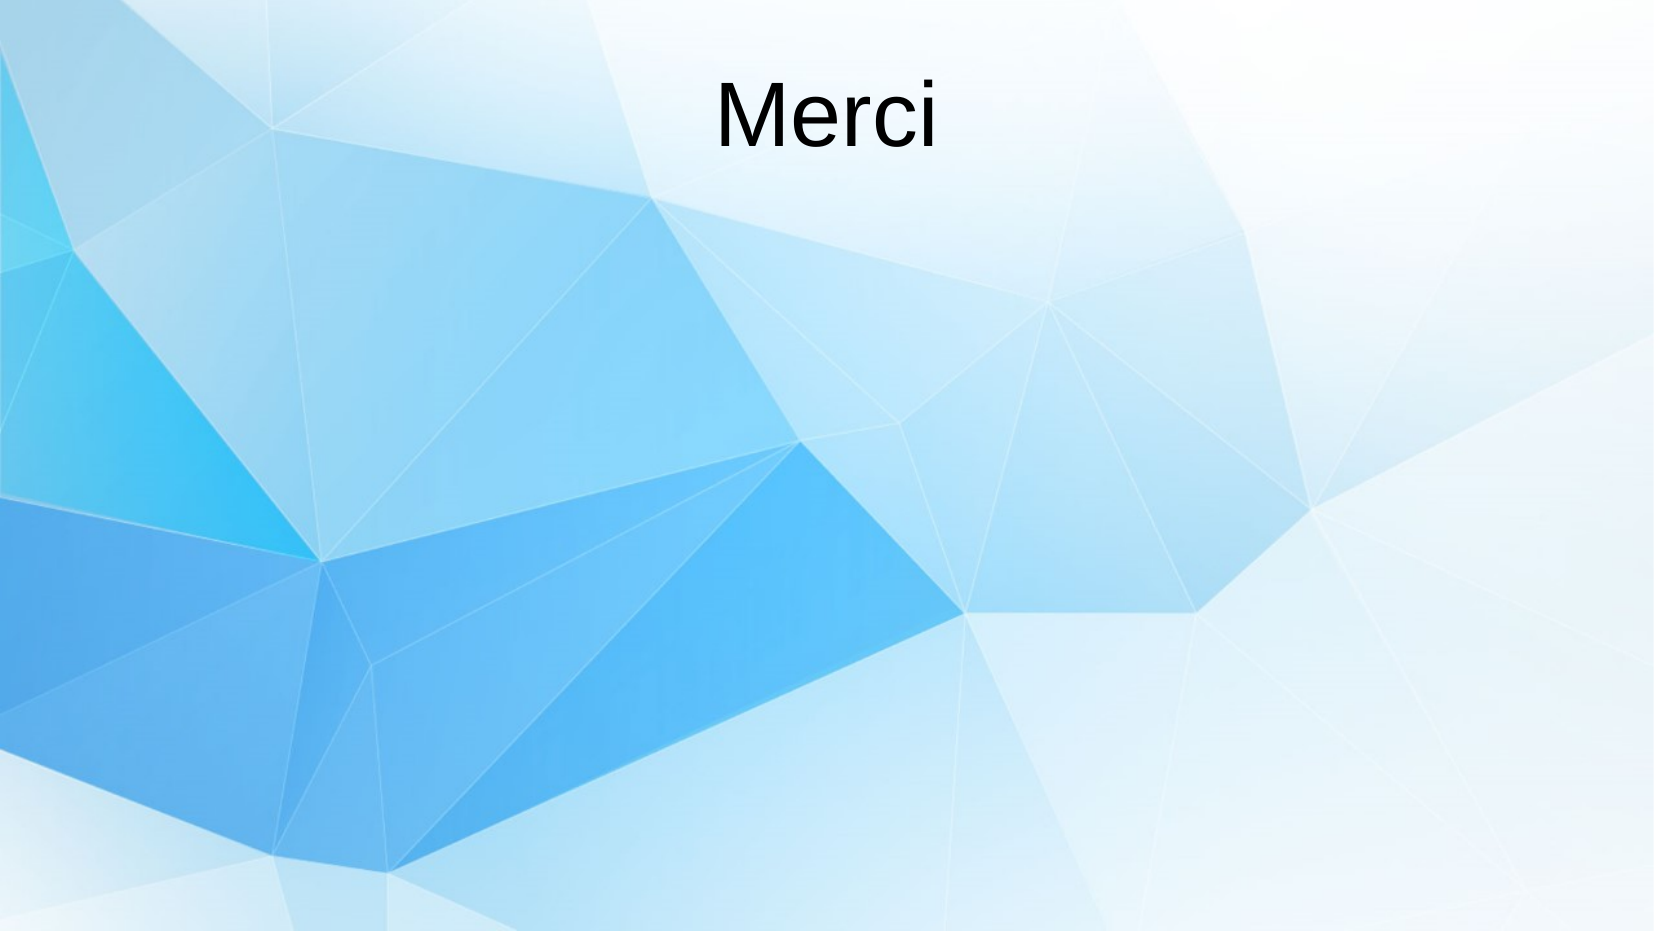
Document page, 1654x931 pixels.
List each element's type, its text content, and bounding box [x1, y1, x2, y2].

title Merci [82, 37, 1571, 193]
picture [0, 0, 1654, 931]
